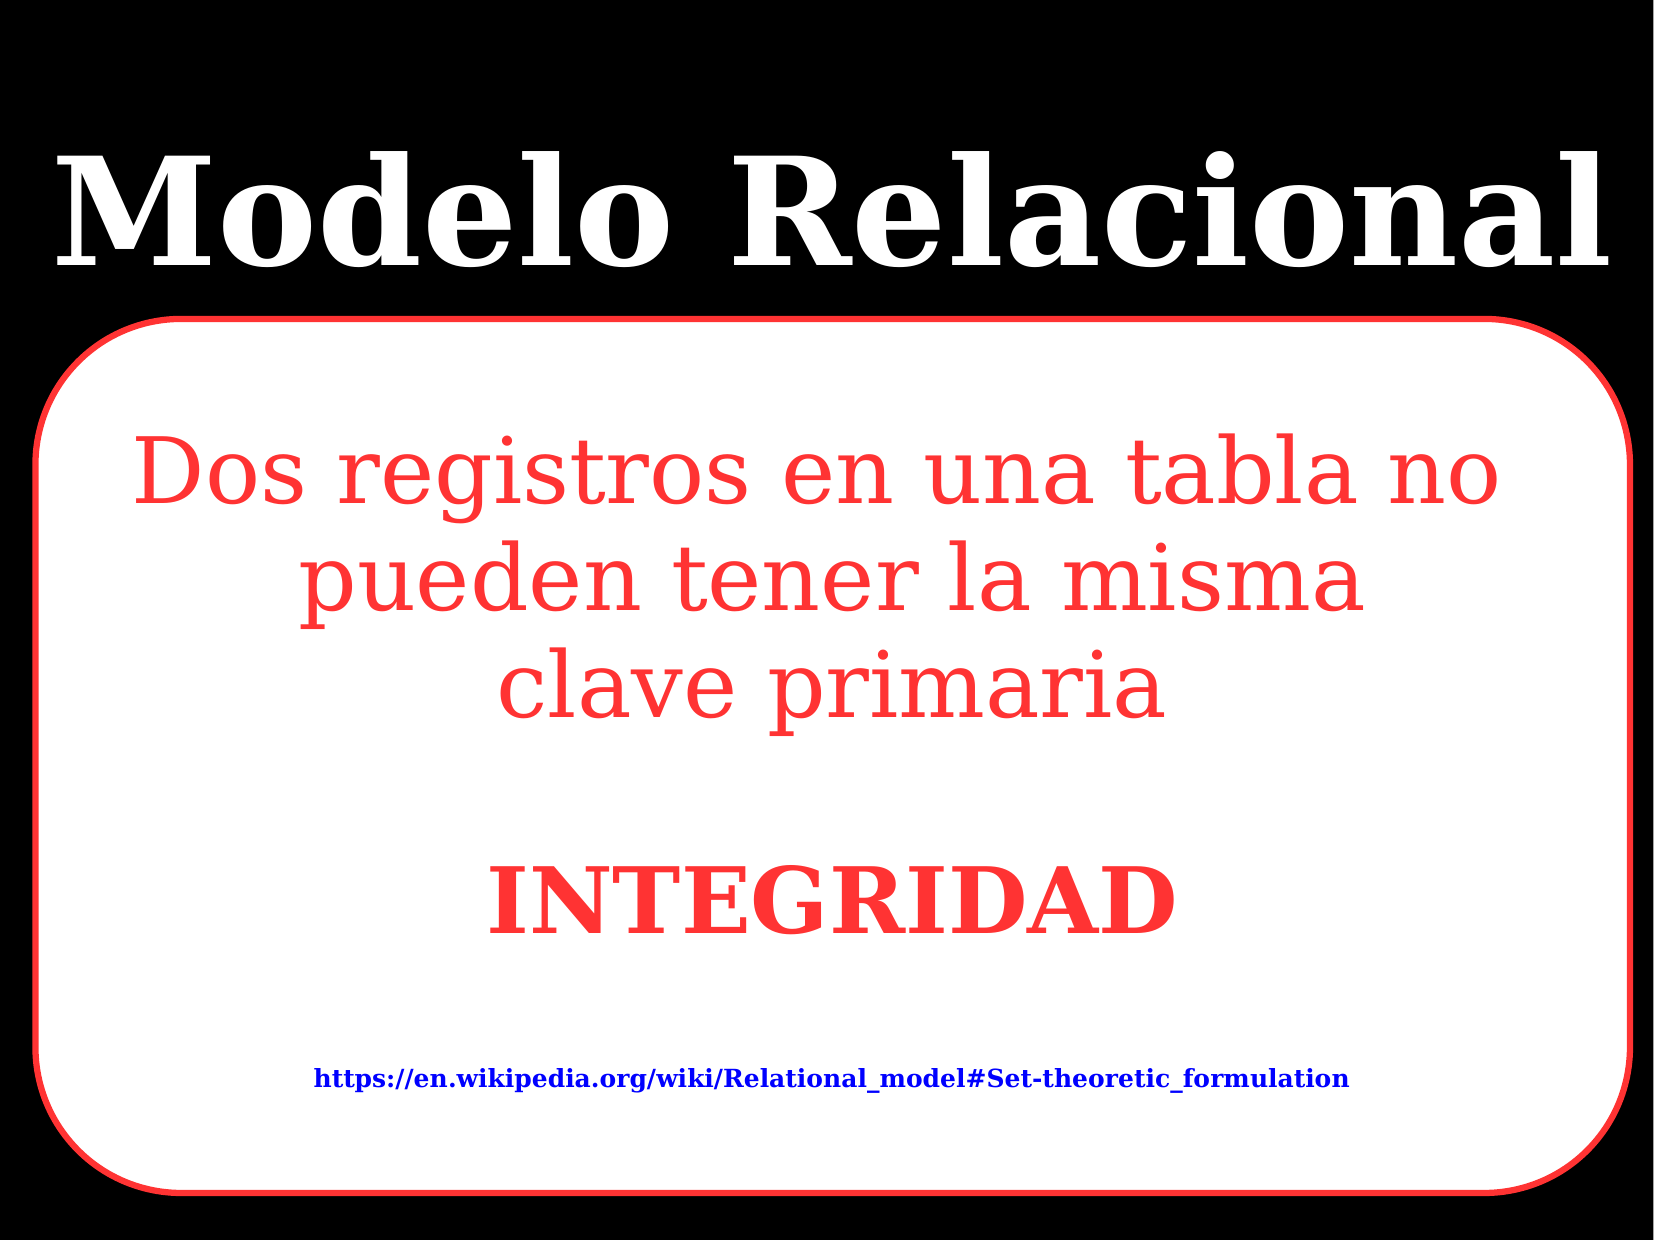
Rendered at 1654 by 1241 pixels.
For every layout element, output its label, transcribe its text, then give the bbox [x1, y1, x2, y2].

text_box Dos registros en una tabla no pueden tener la misma clave primaria INTEGRIDAD https://en.wikipedia.org/wiki/Relational_model#Set-theoretic_formulation [35, 318, 1630, 1193]
subtitle Modelo Relacional [47, 36, 1619, 389]
